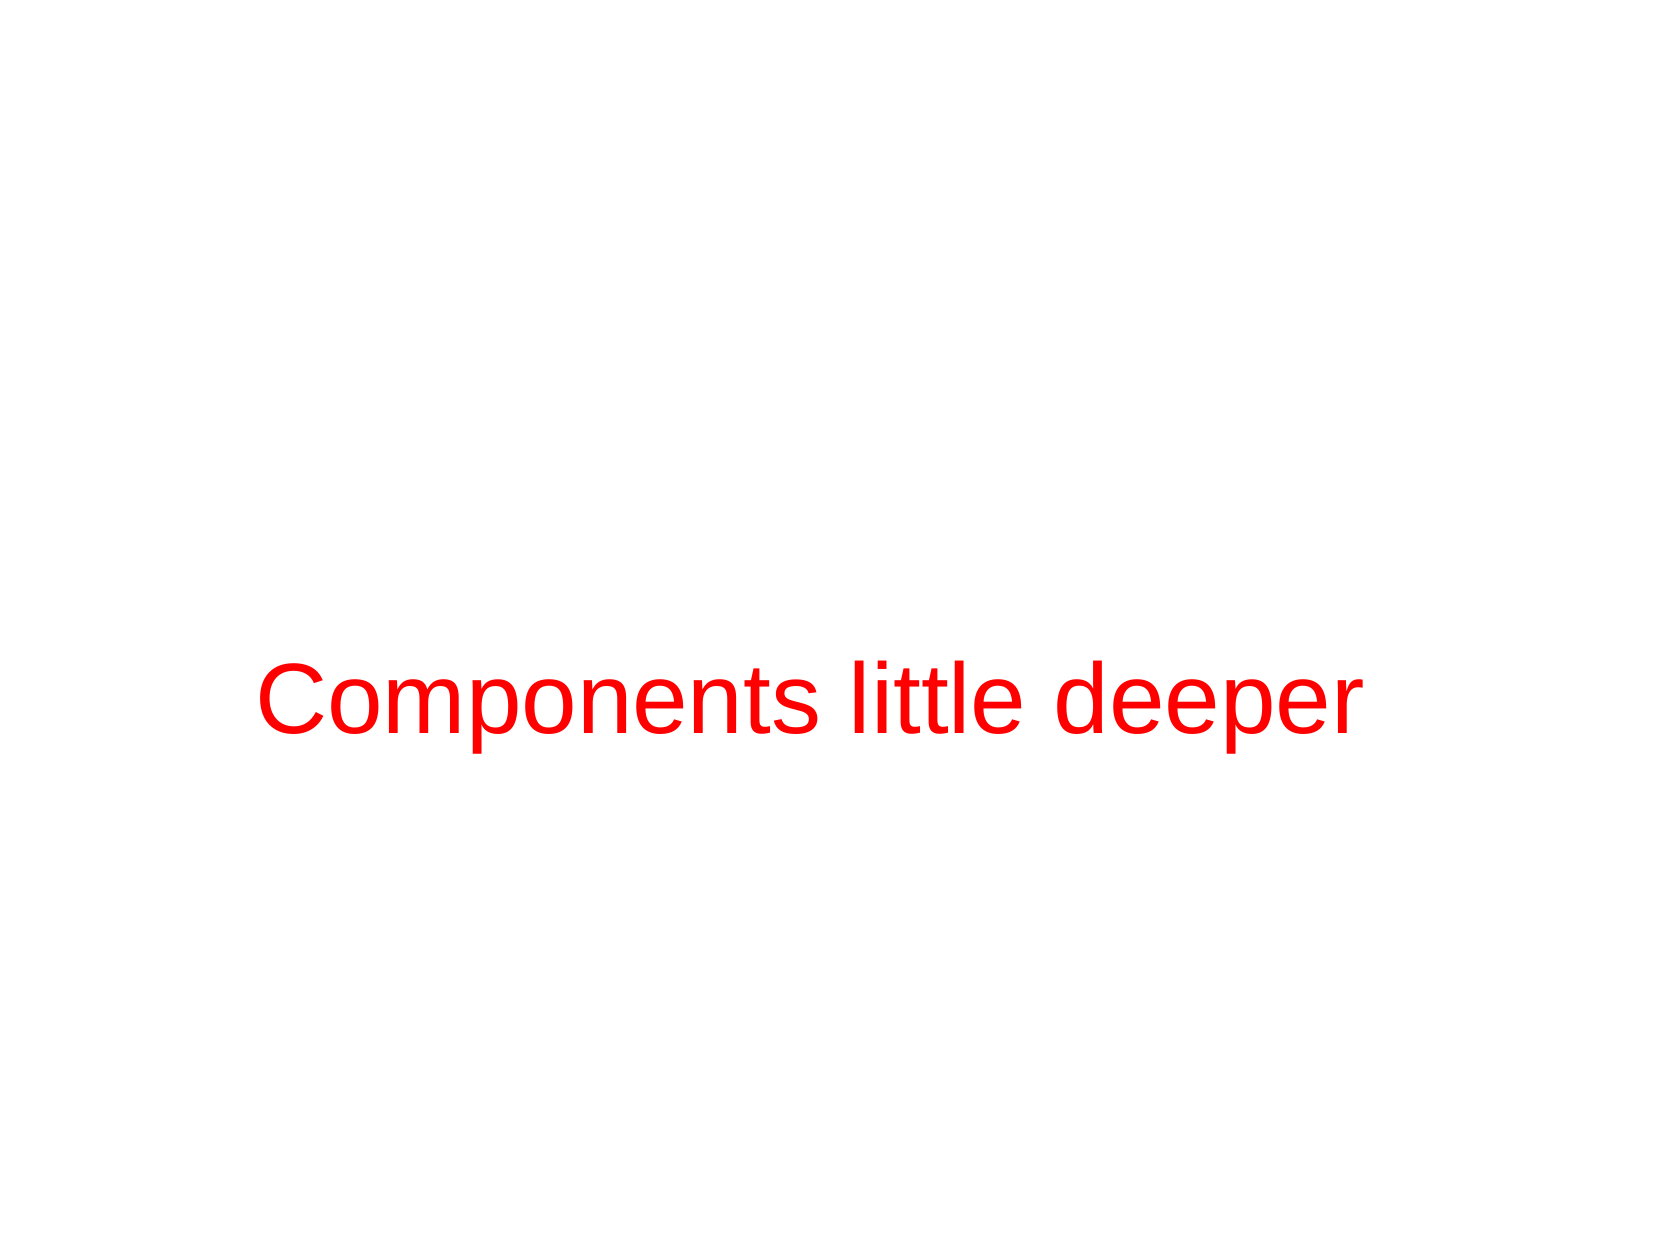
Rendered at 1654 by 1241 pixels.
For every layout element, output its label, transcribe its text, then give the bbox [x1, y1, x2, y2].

subtitle Components little deeper [82, 297, 1538, 1102]
